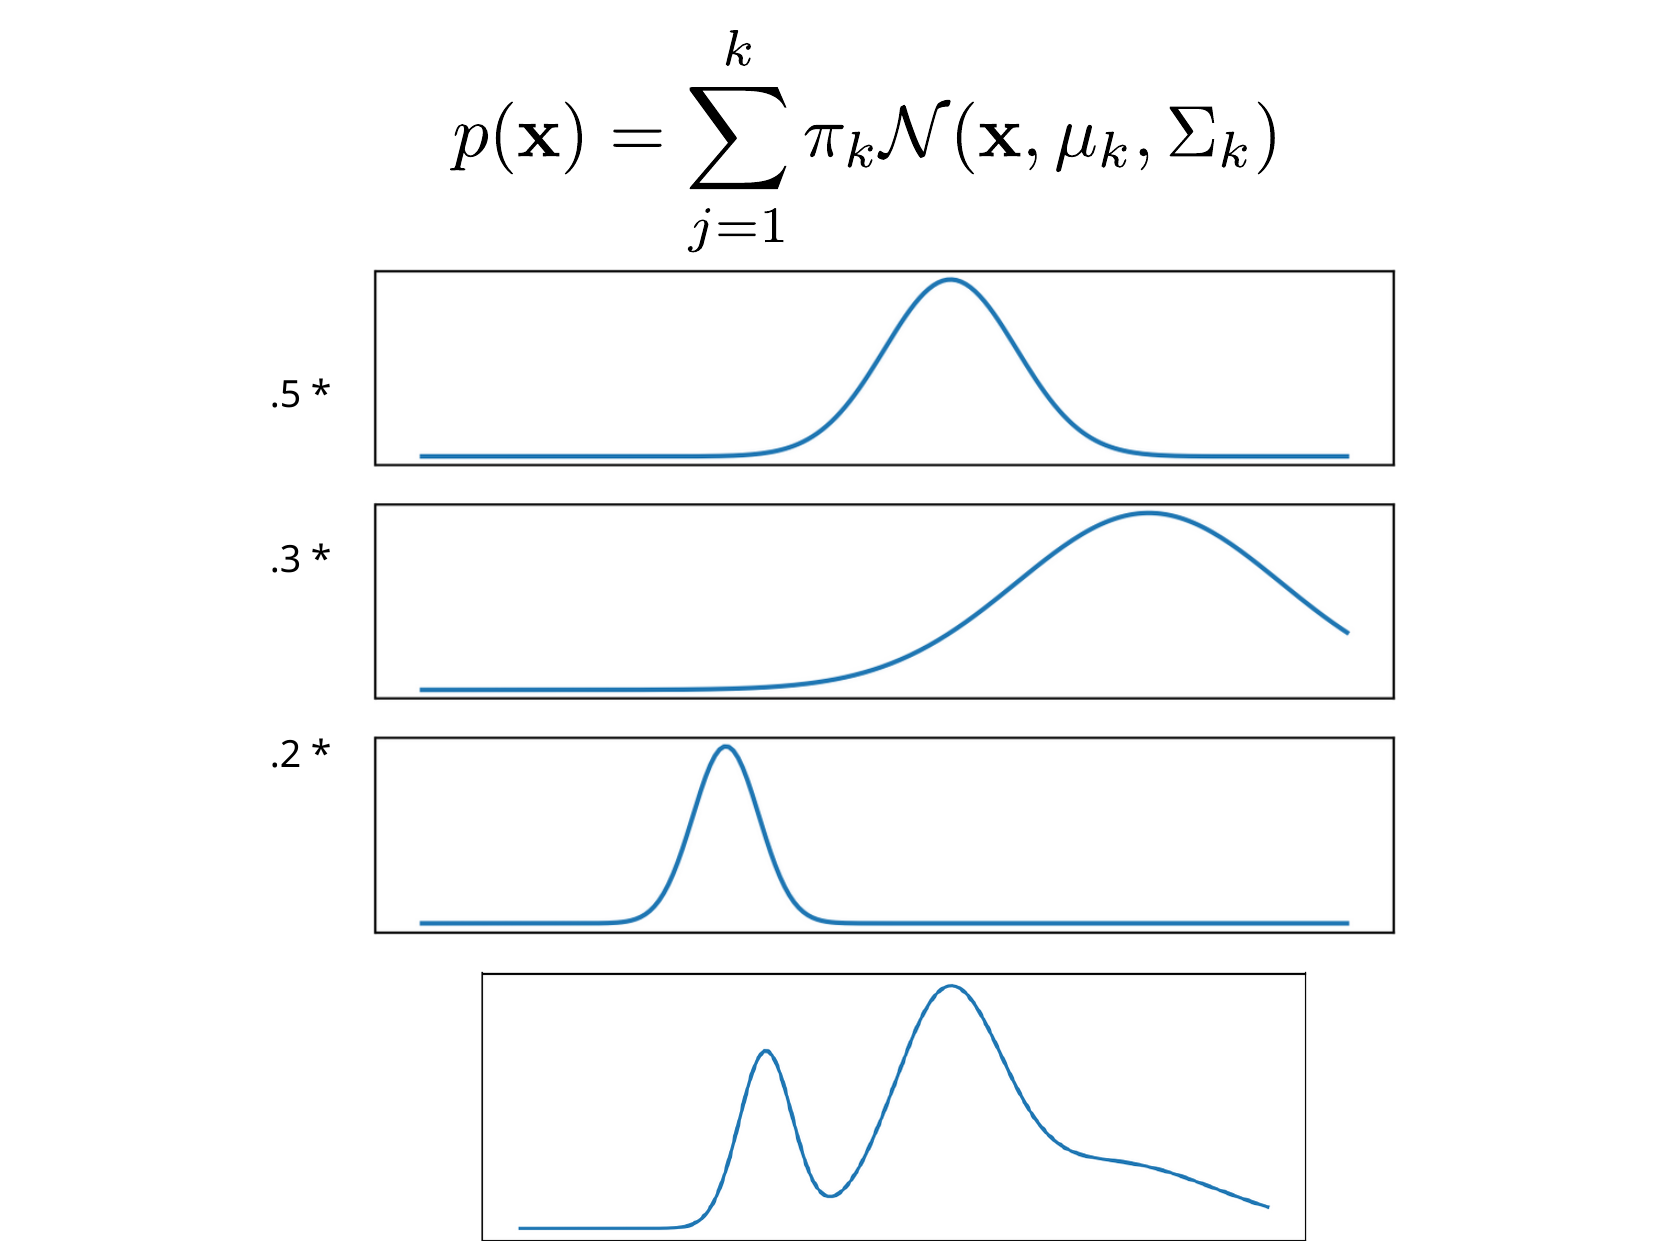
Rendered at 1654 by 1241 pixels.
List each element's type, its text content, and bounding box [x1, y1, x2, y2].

text_box .3 * [255, 525, 360, 578]
text_box .5 * [255, 360, 360, 413]
text_box [450, 30, 1282, 253]
text_box .2 * [255, 720, 360, 773]
picture [360, 256, 1419, 1241]
